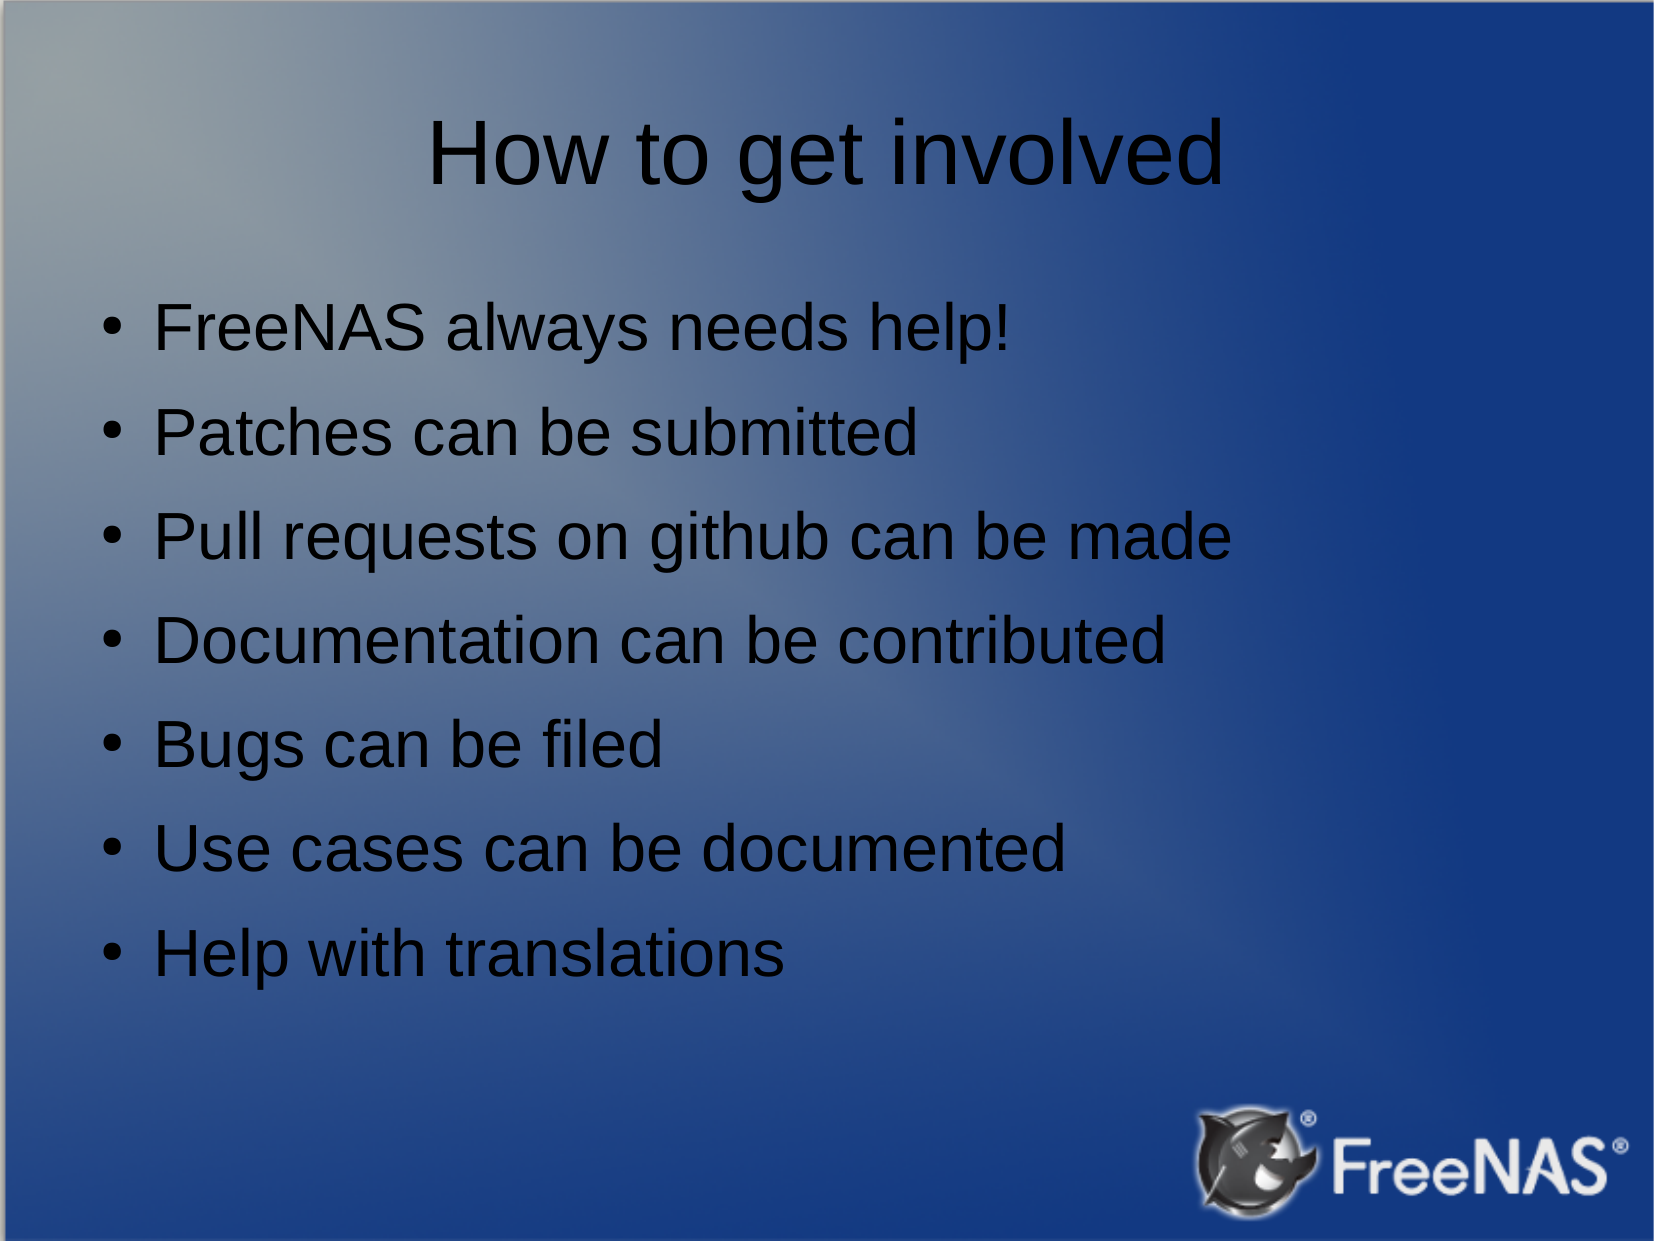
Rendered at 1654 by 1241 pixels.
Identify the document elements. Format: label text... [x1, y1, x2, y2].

list FreeNAS always needs help! Patches can be submitted Pull requests on github can be made Documentation can be contributed Bugs can be filed Use cases can be documented Help with translations [82, 290, 1571, 1010]
title How to get involved [82, 49, 1571, 257]
picture [0, 0, 1654, 1241]
